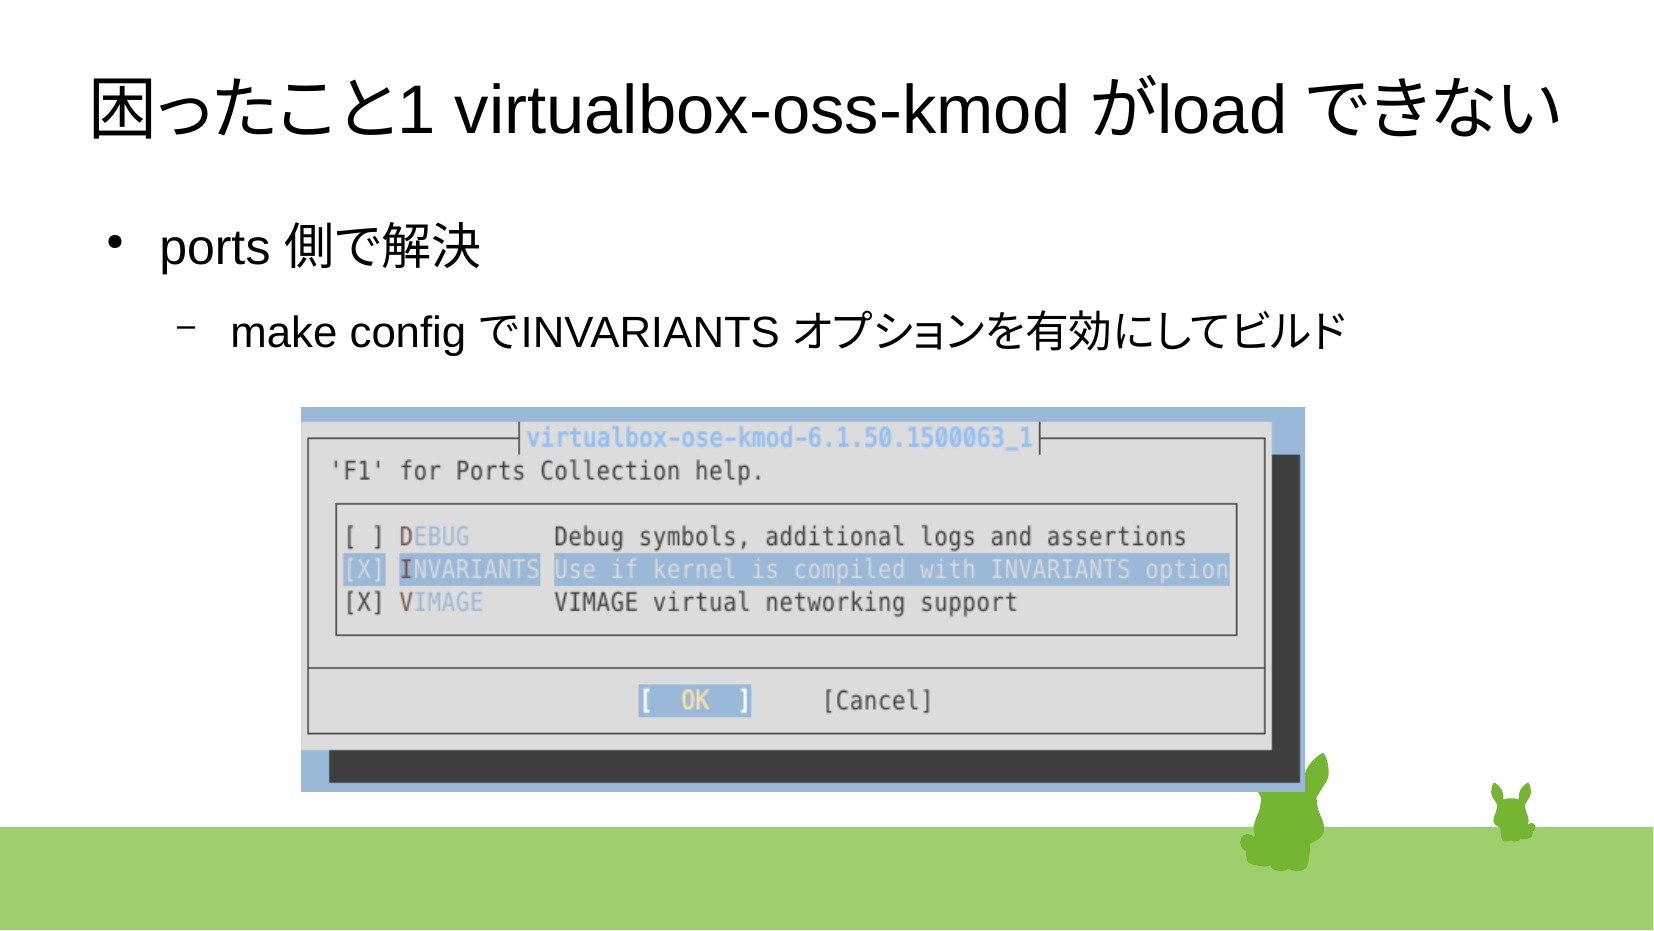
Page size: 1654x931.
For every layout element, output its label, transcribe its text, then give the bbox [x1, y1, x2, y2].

picture [301, 407, 1306, 792]
list ports 側で解決 make config でINVARIANTS オプションを有効にしてビルド [88, 206, 1565, 384]
title 困ったこと1 virtualbox-oss-kmod がload できない [88, 29, 1565, 178]
